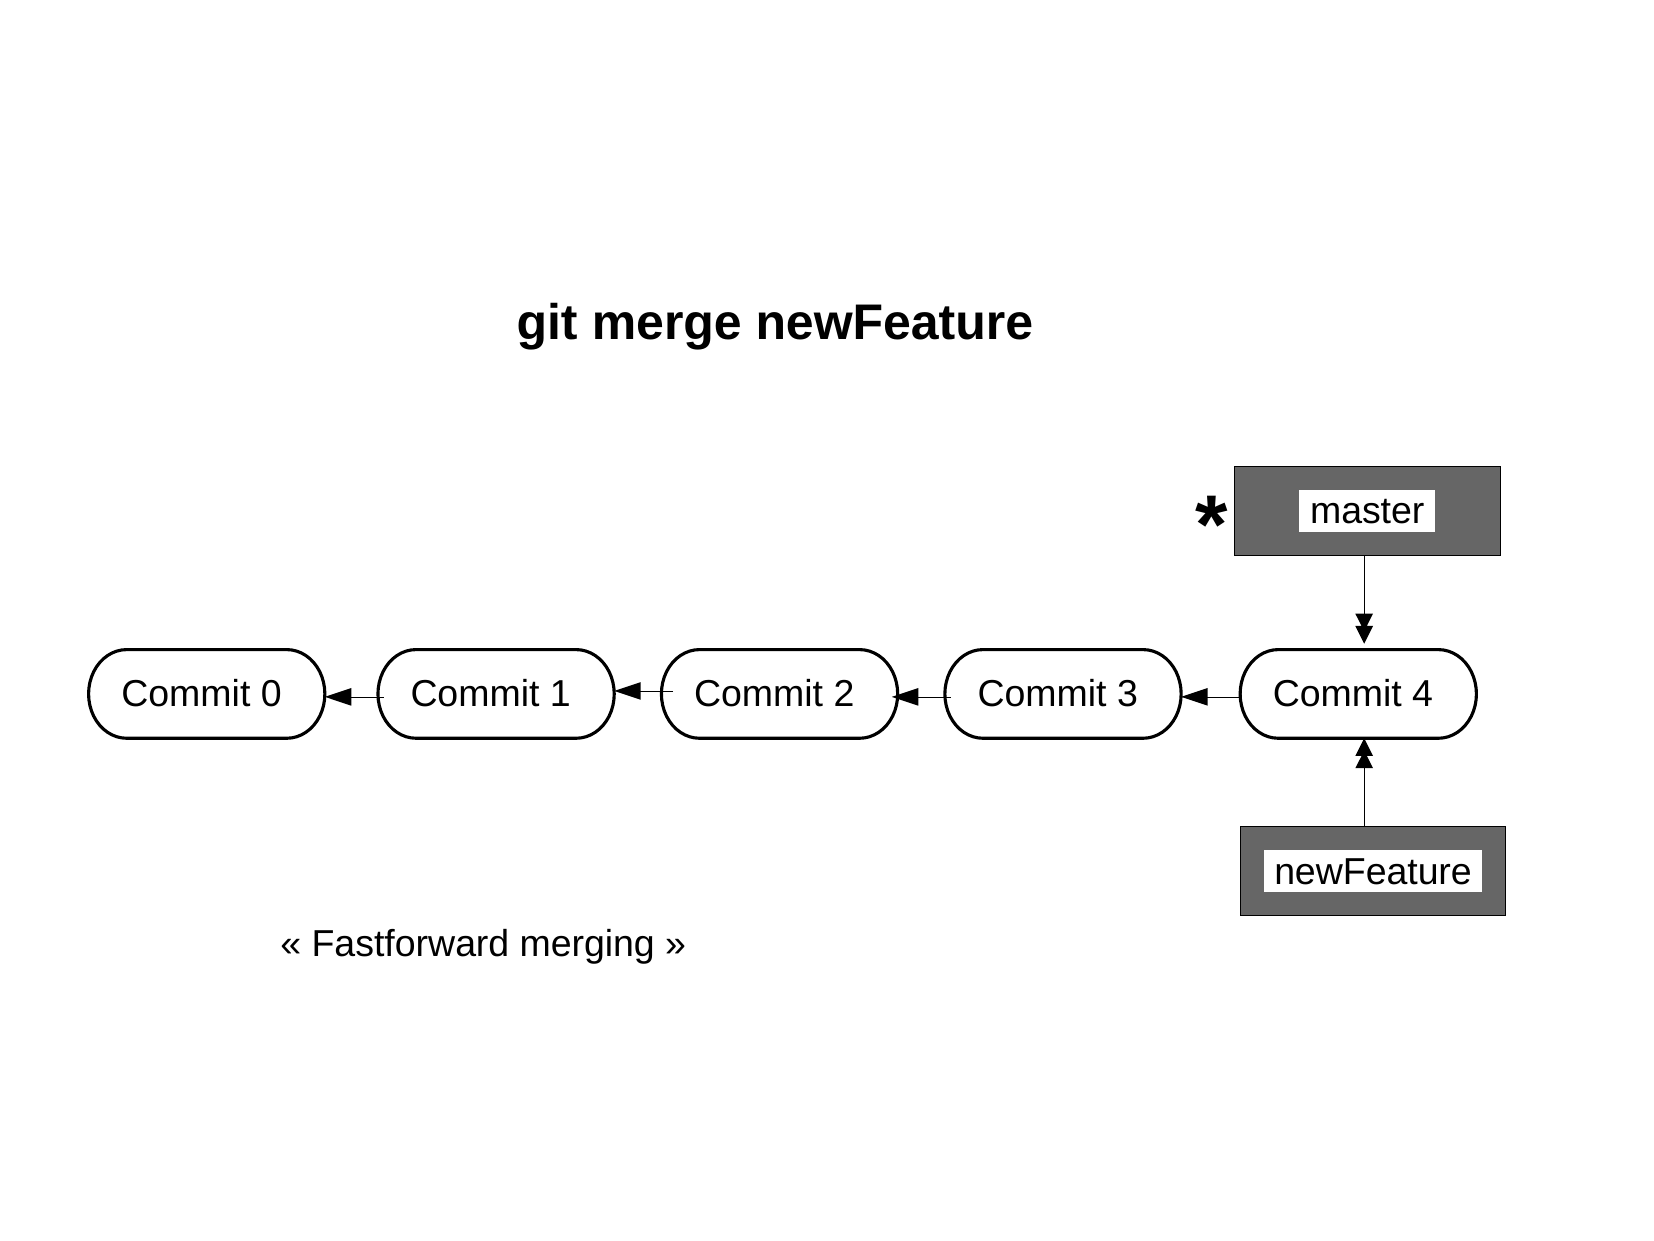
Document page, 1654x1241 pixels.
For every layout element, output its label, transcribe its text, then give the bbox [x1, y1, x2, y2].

text_box Commit 1 [377, 649, 615, 739]
text_box * [1181, 471, 1241, 579]
text_box git merge newFeature [501, 287, 1329, 414]
text_box master [1234, 466, 1501, 556]
text_box « Fastforward merging » [265, 915, 709, 972]
text_box Commit 0 [88, 649, 325, 739]
text_box Commit 4 [1240, 649, 1477, 739]
text_box newFeature [1240, 826, 1506, 916]
text_box Commit 3 [944, 649, 1182, 739]
text_box Commit 2 [661, 649, 898, 739]
